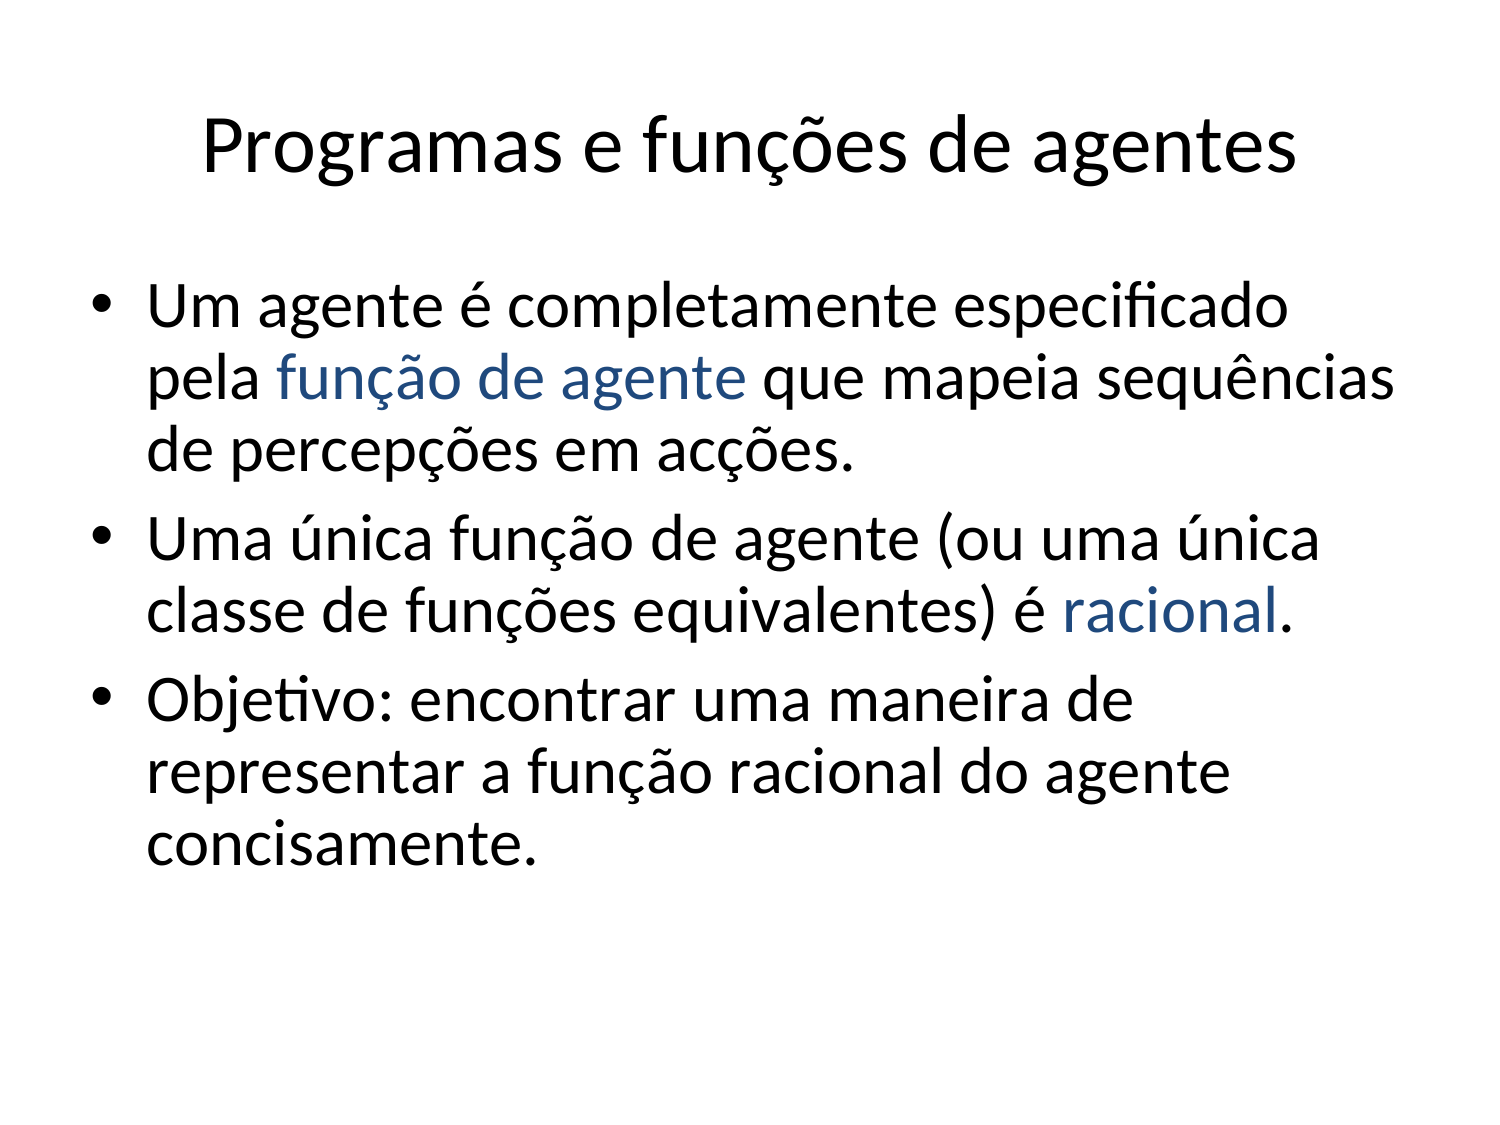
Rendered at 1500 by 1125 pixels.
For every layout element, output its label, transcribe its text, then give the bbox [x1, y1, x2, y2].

title Programas e funções de agentes [75, 31, 1426, 247]
list Um agente é completamente especificado pela função de agente que mapeia sequências de percepções em acções. Uma única função de agente (ou uma única classe de funções equivalentes) é racional. Objetivo: encontrar uma maneira de representar a função racional do agente concisamente. [75, 262, 1426, 1005]
